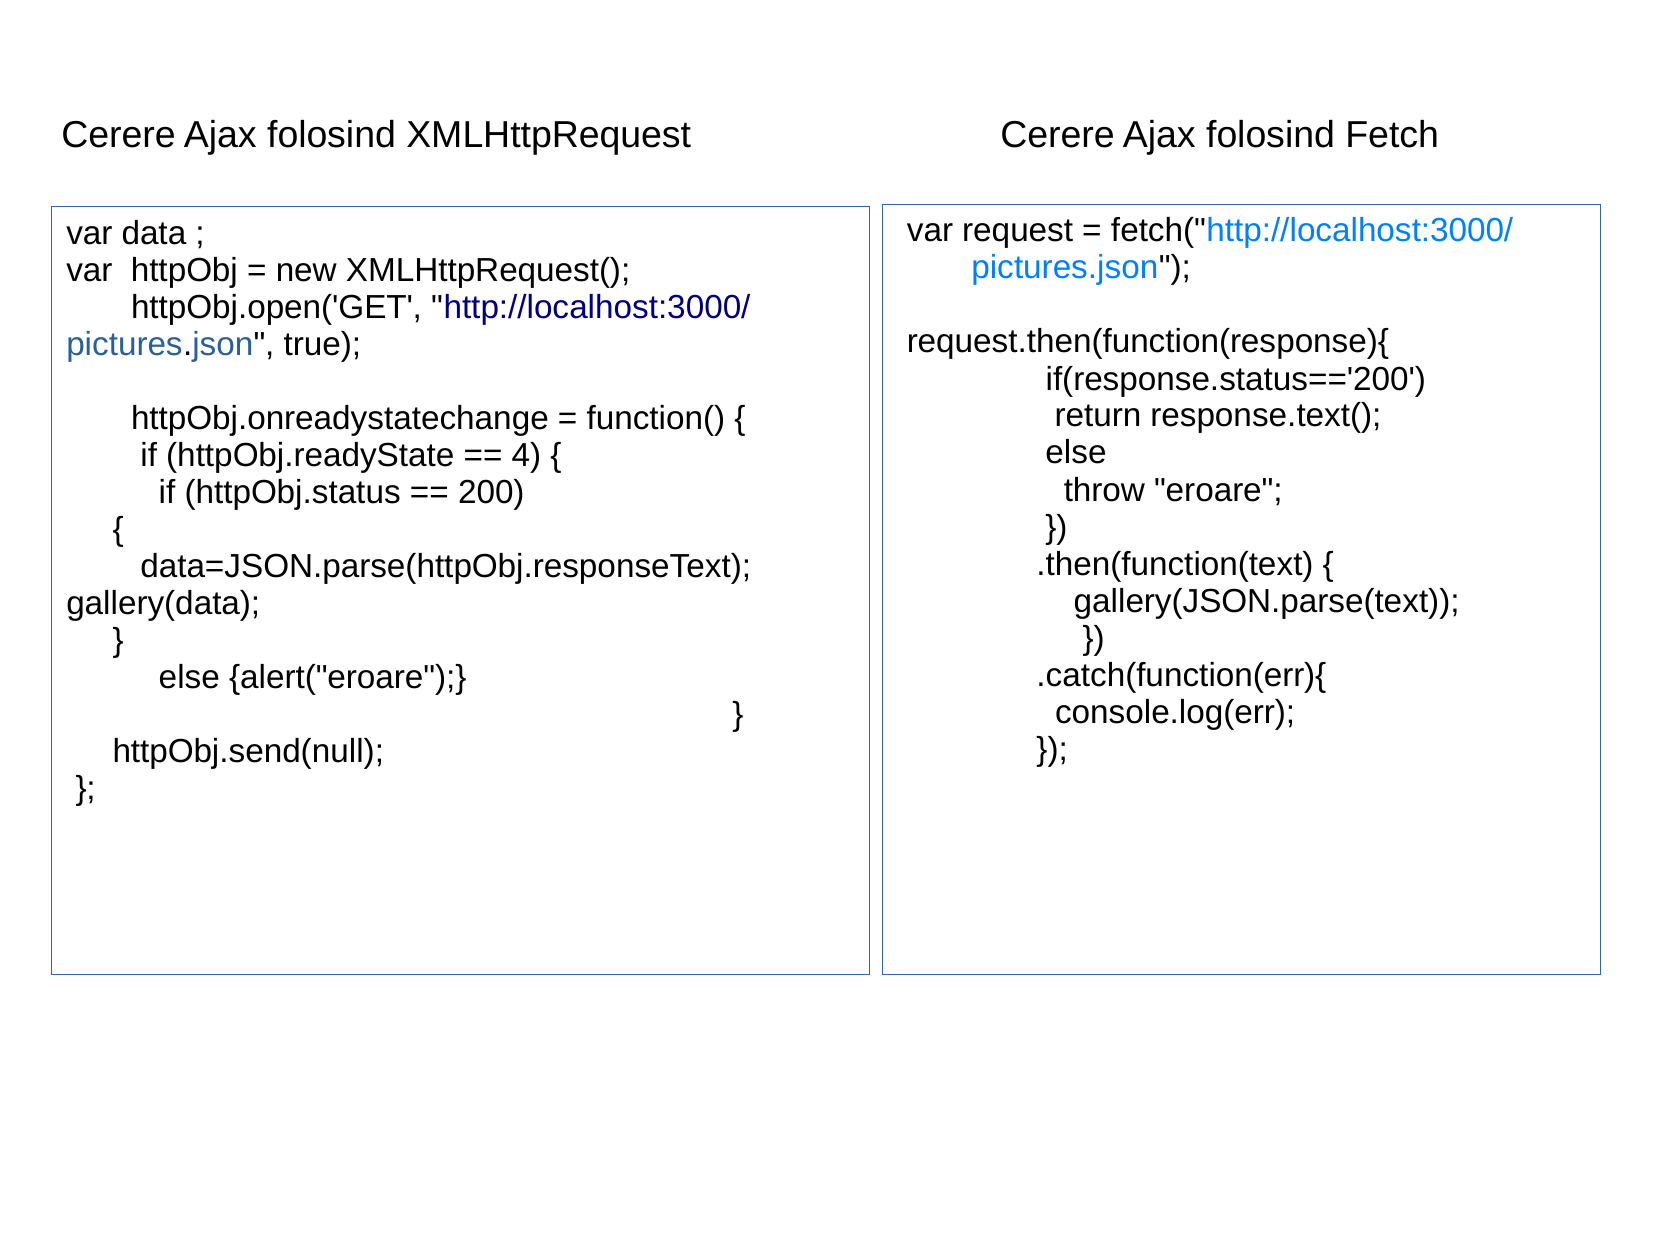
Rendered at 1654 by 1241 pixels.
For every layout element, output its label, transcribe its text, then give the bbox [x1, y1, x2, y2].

text_box var data ; var httpObj = new XMLHttpRequest(); httpObj.open('GET', "http://localhost:3000/ pictures.json", true); httpObj.onreadystatechange = function() { if (httpObj.readyState == 4) { if (httpObj.status == 200) { data=JSON.parse(httpObj.responseText); gallery(data); } else {alert("eroare");} } httpObj.send(null); }; [51, 206, 870, 975]
text_box Cerere Ajax folosind Fetch [985, 106, 1483, 166]
text_box Cerere Ajax folosind XMLHttpRequest [46, 106, 774, 172]
text_box var request = fetch("http://localhost:3000/ pictures.json"); request.then(function(response){ if(response.status=='200') return response.text(); else throw "eroare"; }) .then(function(text) { gallery(JSON.parse(text)); }) .catch(function(err){ console.log(err); }); [882, 204, 1601, 975]
